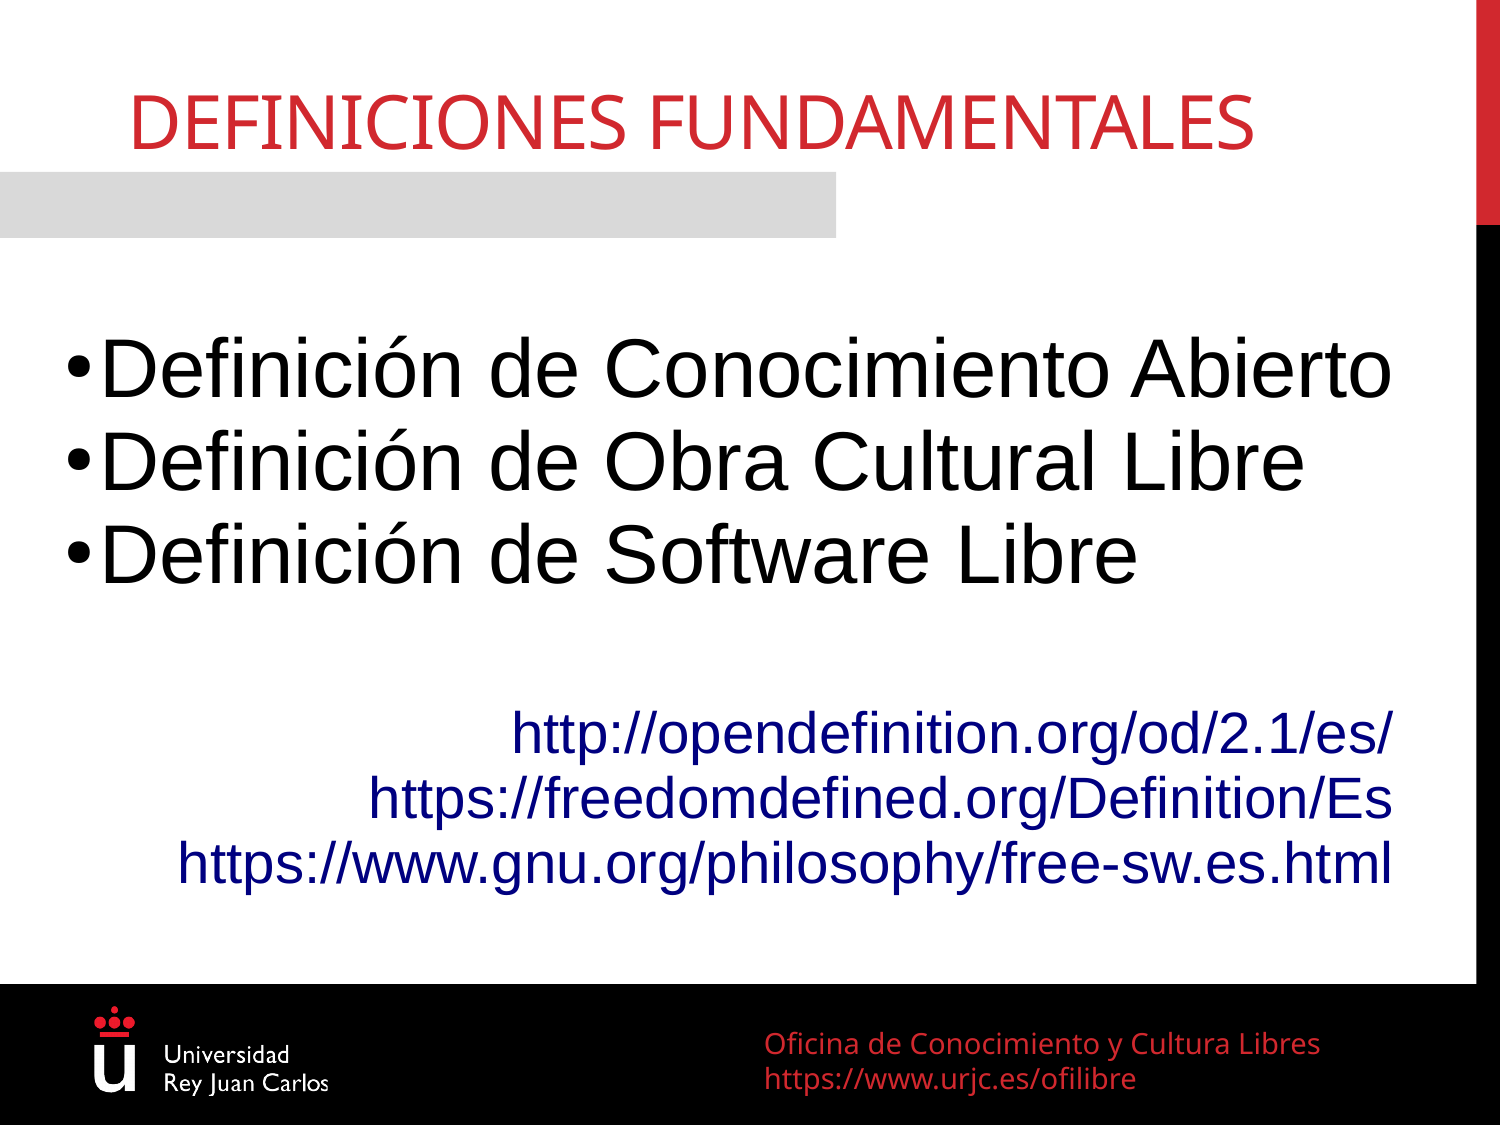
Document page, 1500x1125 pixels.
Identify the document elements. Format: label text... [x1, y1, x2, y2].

picture [94, 1006, 328, 1096]
text_box Oficina de Conocimiento y Cultura Libres https://www.urjc.es/ofilibre [748, 1017, 1500, 1125]
text_box Definición de Conocimiento Abierto Definición de Obra Cultural Libre Definición de Software Libre [49, 314, 1411, 609]
text_box Definiciones fundamentales [0, 24, 1326, 172]
text_box [0, 171, 837, 238]
text_box http://opendefinition.org/od/2.1/es/ https://freedomdefined.org/Definition/Es https://www.gnu.org/philosophy/free-sw.es.html [162, 693, 1411, 946]
text_box [0, 984, 1500, 1125]
